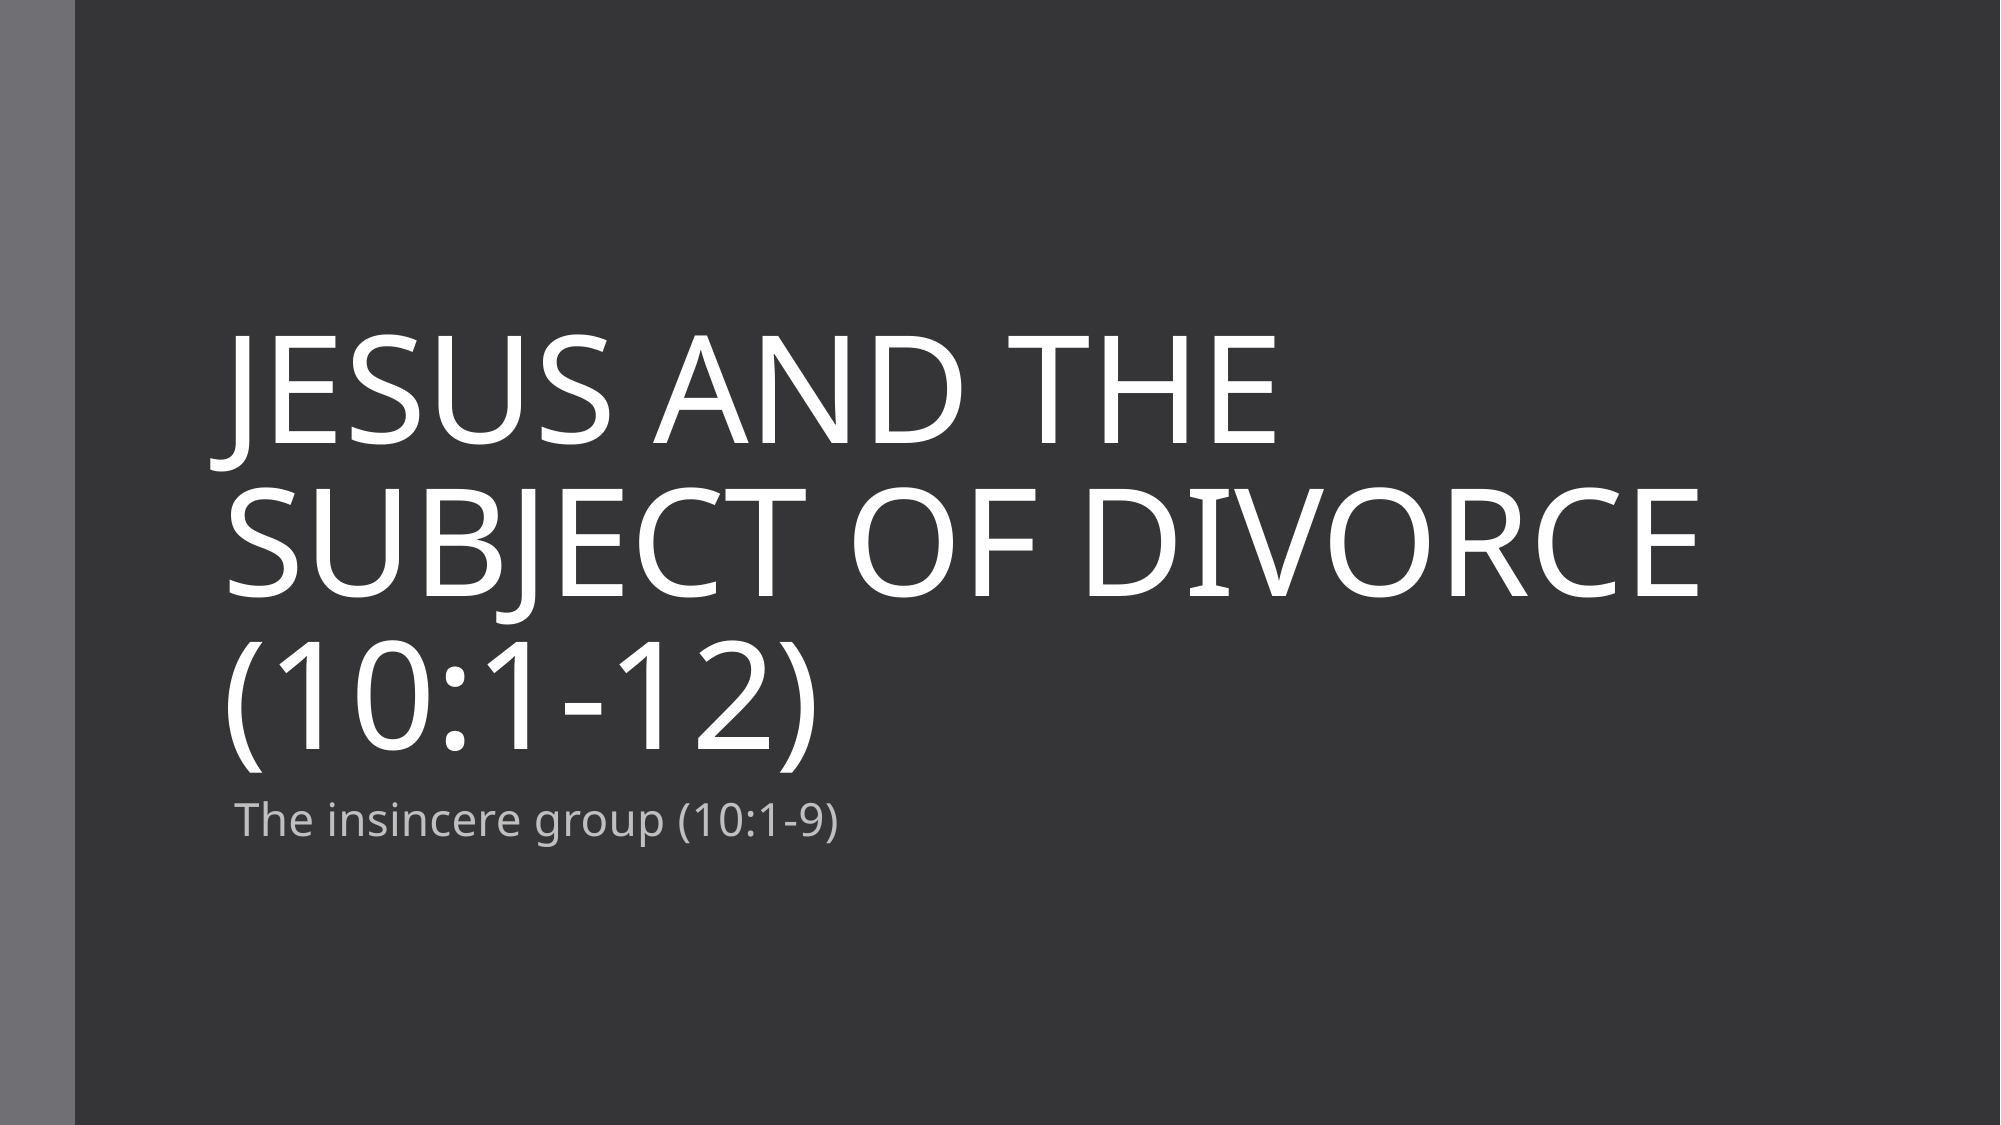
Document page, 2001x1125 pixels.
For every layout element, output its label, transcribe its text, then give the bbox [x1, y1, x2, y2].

subtitle The insincere group (10:1-9) [206, 787, 1752, 1066]
title JESUS AND THE SUBJECT OF DIVORCE (10:1-12) [206, 124, 1752, 787]
